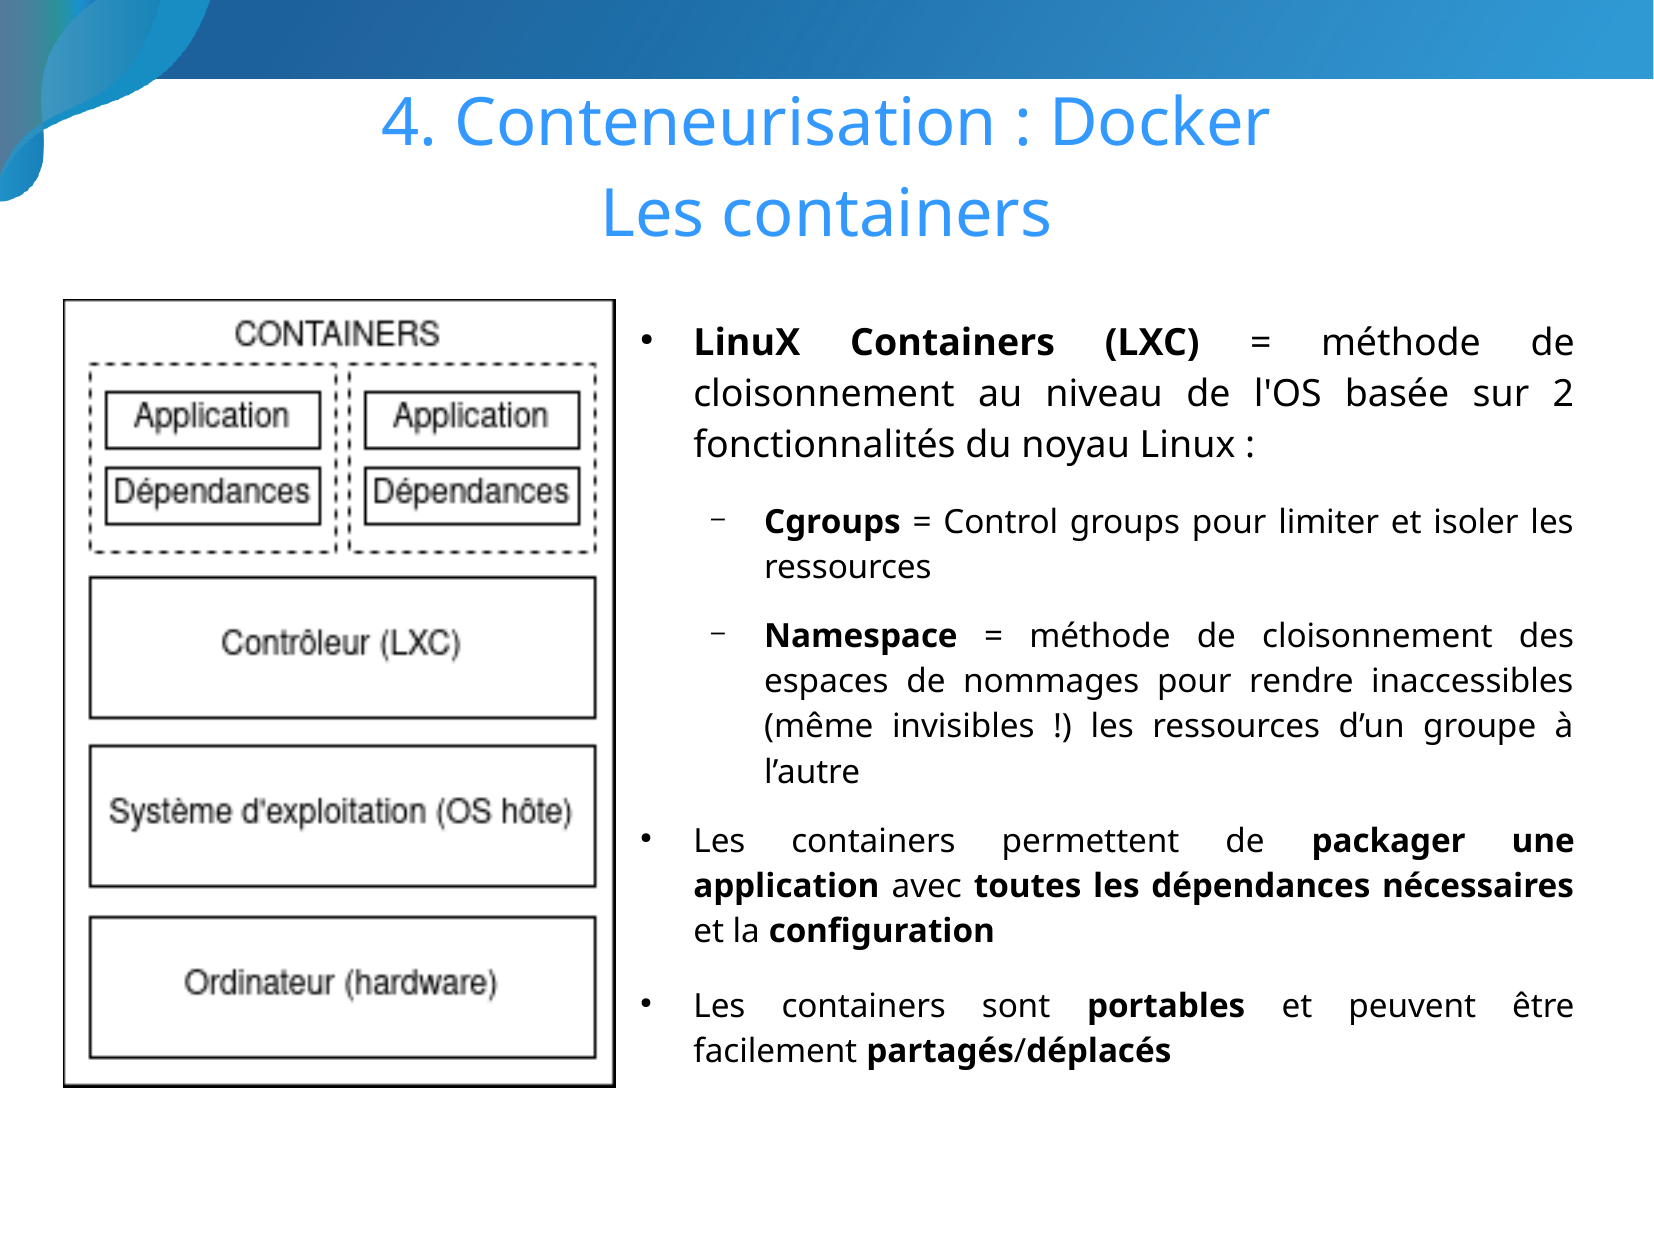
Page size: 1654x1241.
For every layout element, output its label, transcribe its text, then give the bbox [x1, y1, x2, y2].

list LinuX Containers (LXC) = méthode de cloisonnement au niveau de l'OS basée sur 2 fonctionnalités du noyau Linux : Cgroups = Control groups pour limiter et isoler les ressources Namespace = méthode de cloisonnement des espaces de nommages pour rendre inaccessibles (même invisibles !) les ressources d’un groupe à l’autre Les containers permettent de packager une application avec toutes les dépendances nécessaires et la configuration Les containers sont portables et peuvent être facilement partagés/déplacés [622, 300, 1576, 1088]
picture [0, 0, 1654, 1241]
title 4. Conteneurisation : Docker Les containers [82, 68, 1571, 261]
